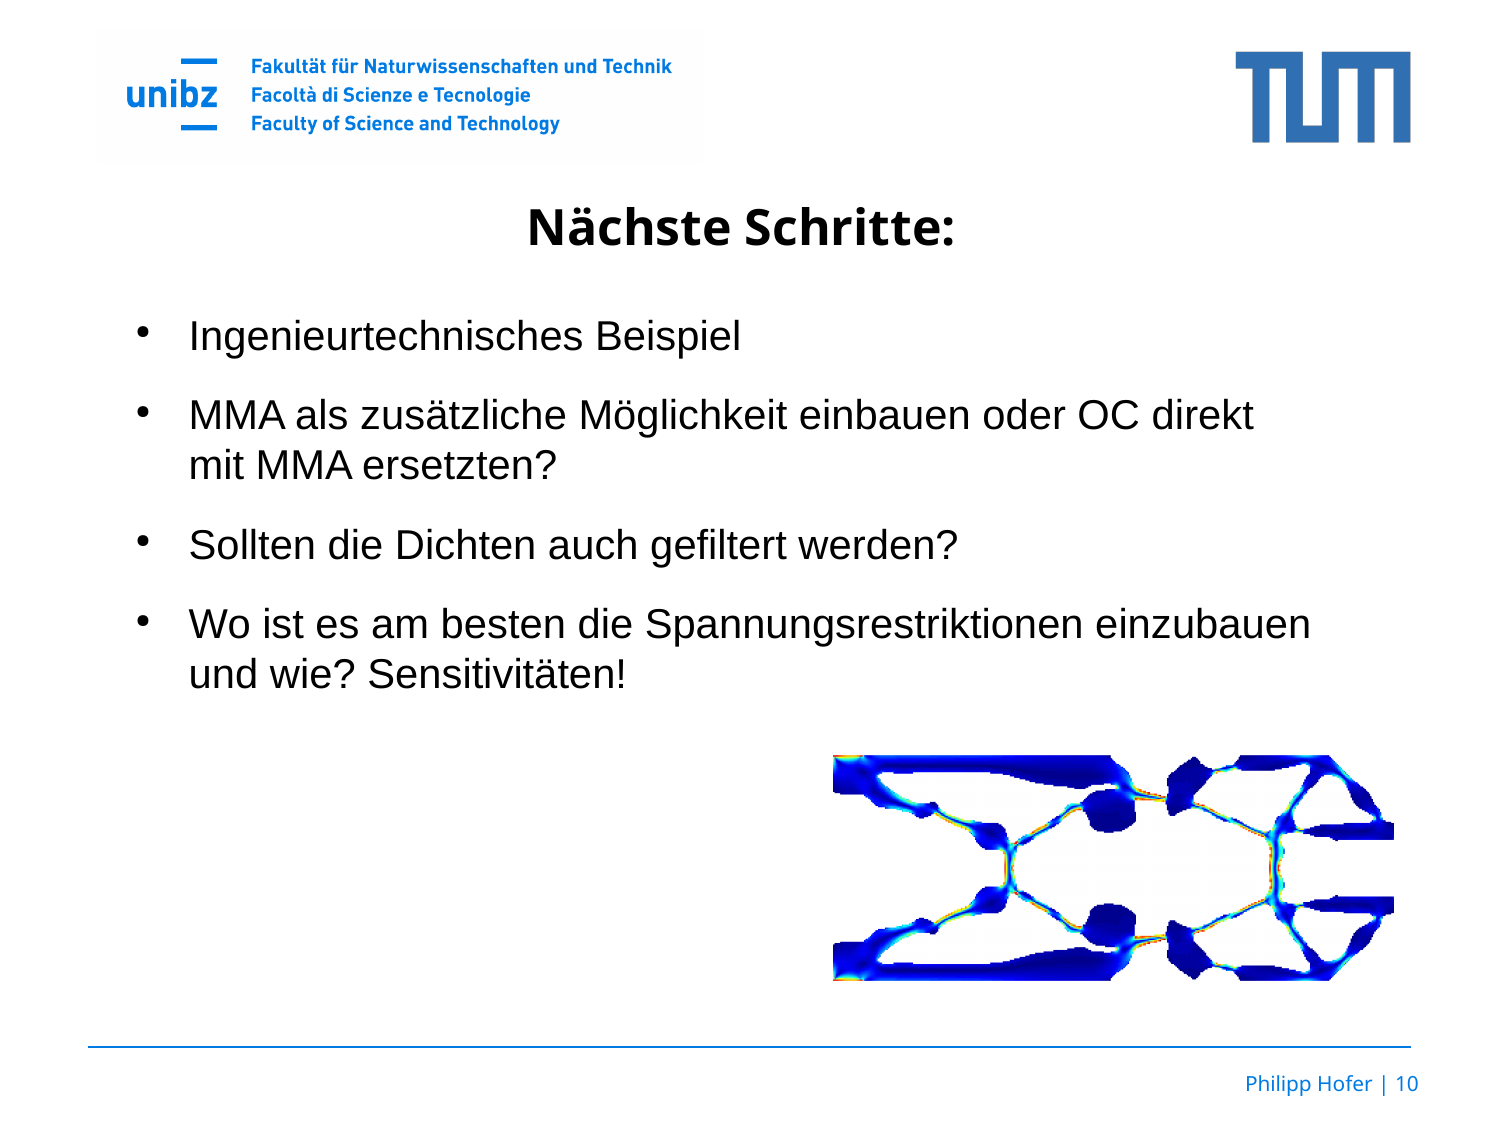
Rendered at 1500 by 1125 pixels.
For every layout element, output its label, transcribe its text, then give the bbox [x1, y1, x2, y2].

text_box Ingenieurtechnisches Beispiel MMA als zusätzliche Möglichkeit einbauen oder OC direkt mit MMA ersetzten? Sollten die Dichten auch gefiltert werden? Wo ist es am besten die Spannungsrestriktionen einzubauen und wie? Sensitivitäten! [103, 221, 1335, 957]
picture [833, 755, 1394, 981]
picture [1145, 0, 1500, 233]
picture [97, 28, 703, 164]
text_box Nächste Schritte: [103, 137, 1397, 300]
